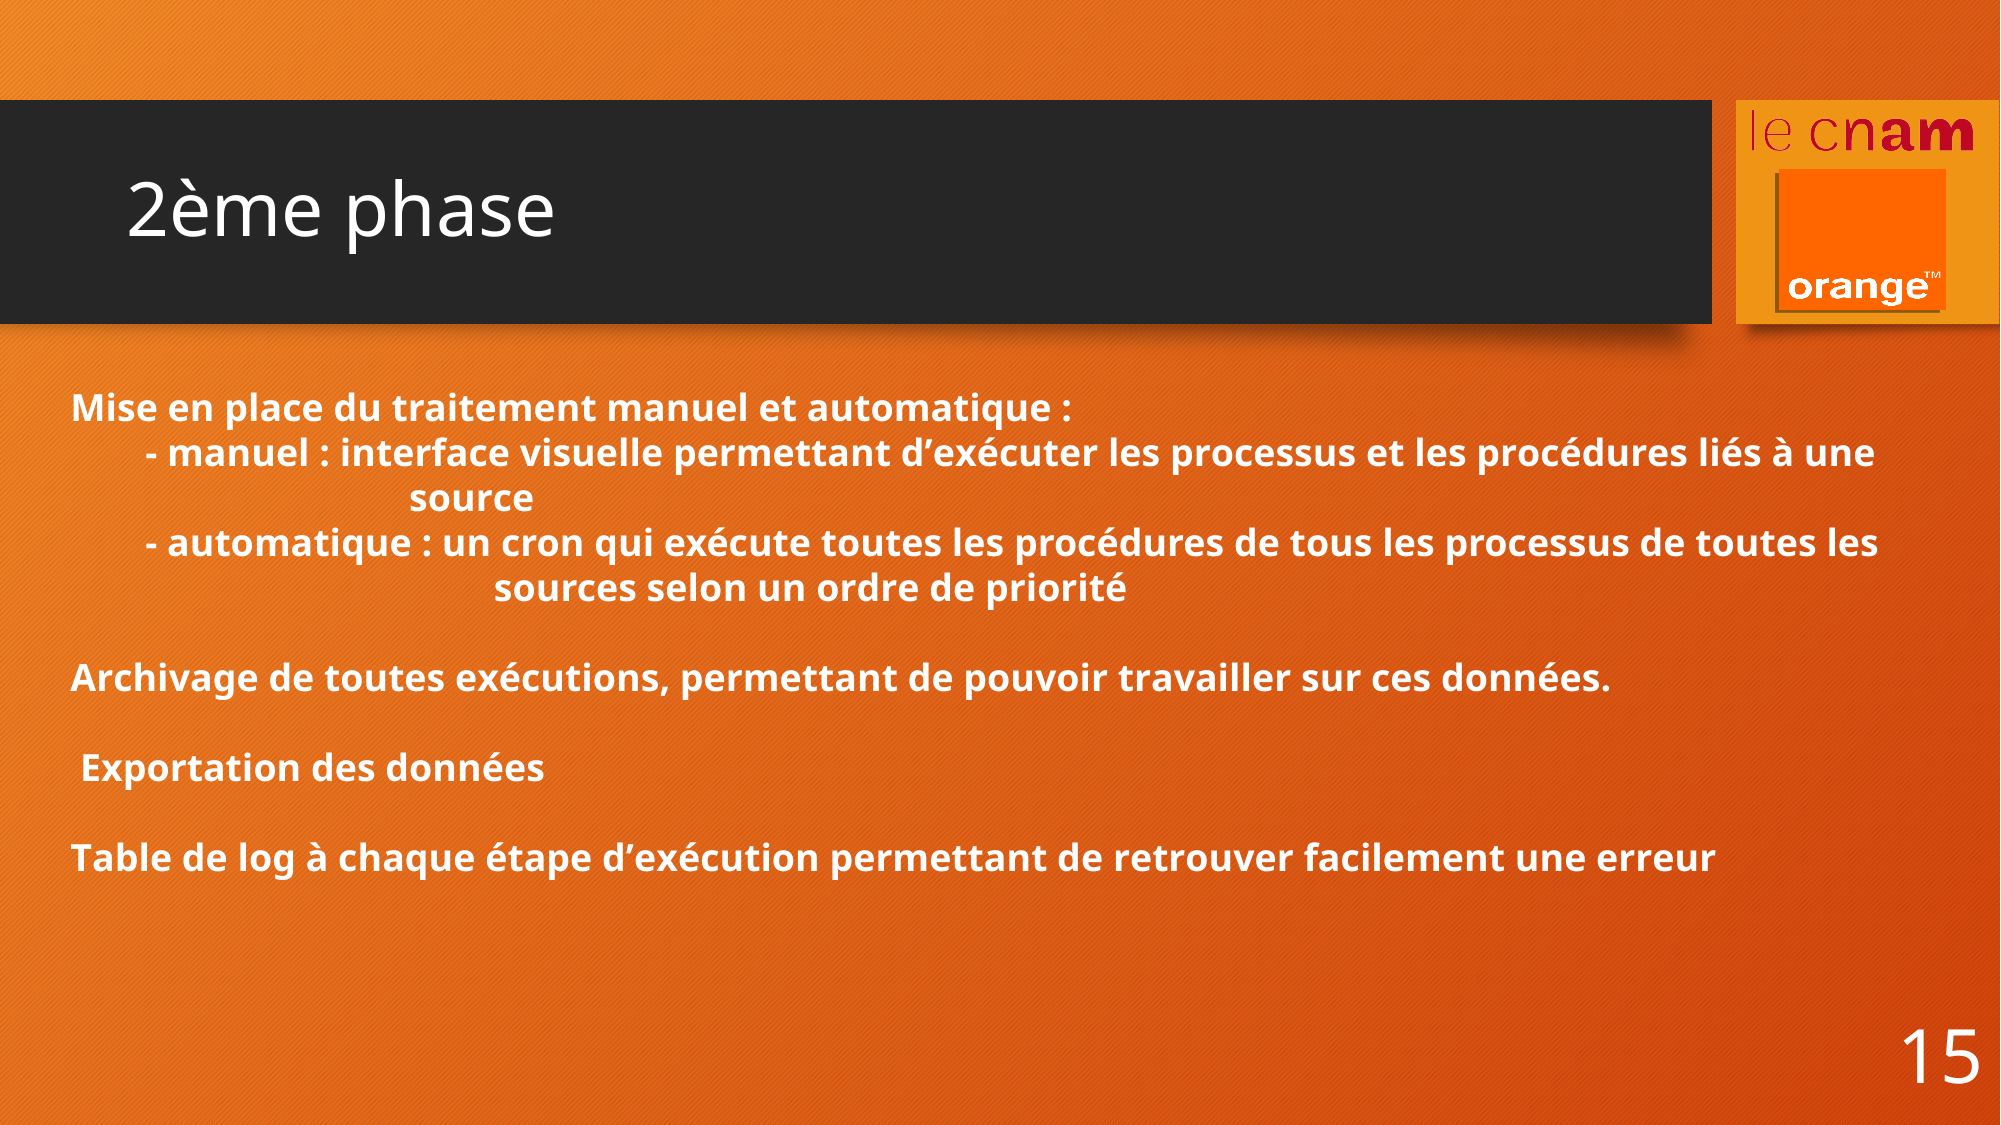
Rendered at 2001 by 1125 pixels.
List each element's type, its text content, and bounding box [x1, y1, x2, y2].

picture [1779, 169, 1946, 310]
title 2ème phase [111, 123, 1689, 301]
text_box Mise en place du traitement manuel et automatique : - manuel : interface visuelle permettant d’exécuter les processus et les procédures liés à une source - automatique : un cron qui exécute toutes les procédures de tous les processus de toutes les sources selon un ordre de priorité Archivage de toutes exécutions, permettant de pouvoir travailler sur ces données. Exportation des données Table de log à chaque étape d’exécution permettant de retrouver facilement une erreur [55, 376, 1898, 891]
text_box [1882, 970, 2000, 1125]
picture [1752, 110, 1973, 151]
